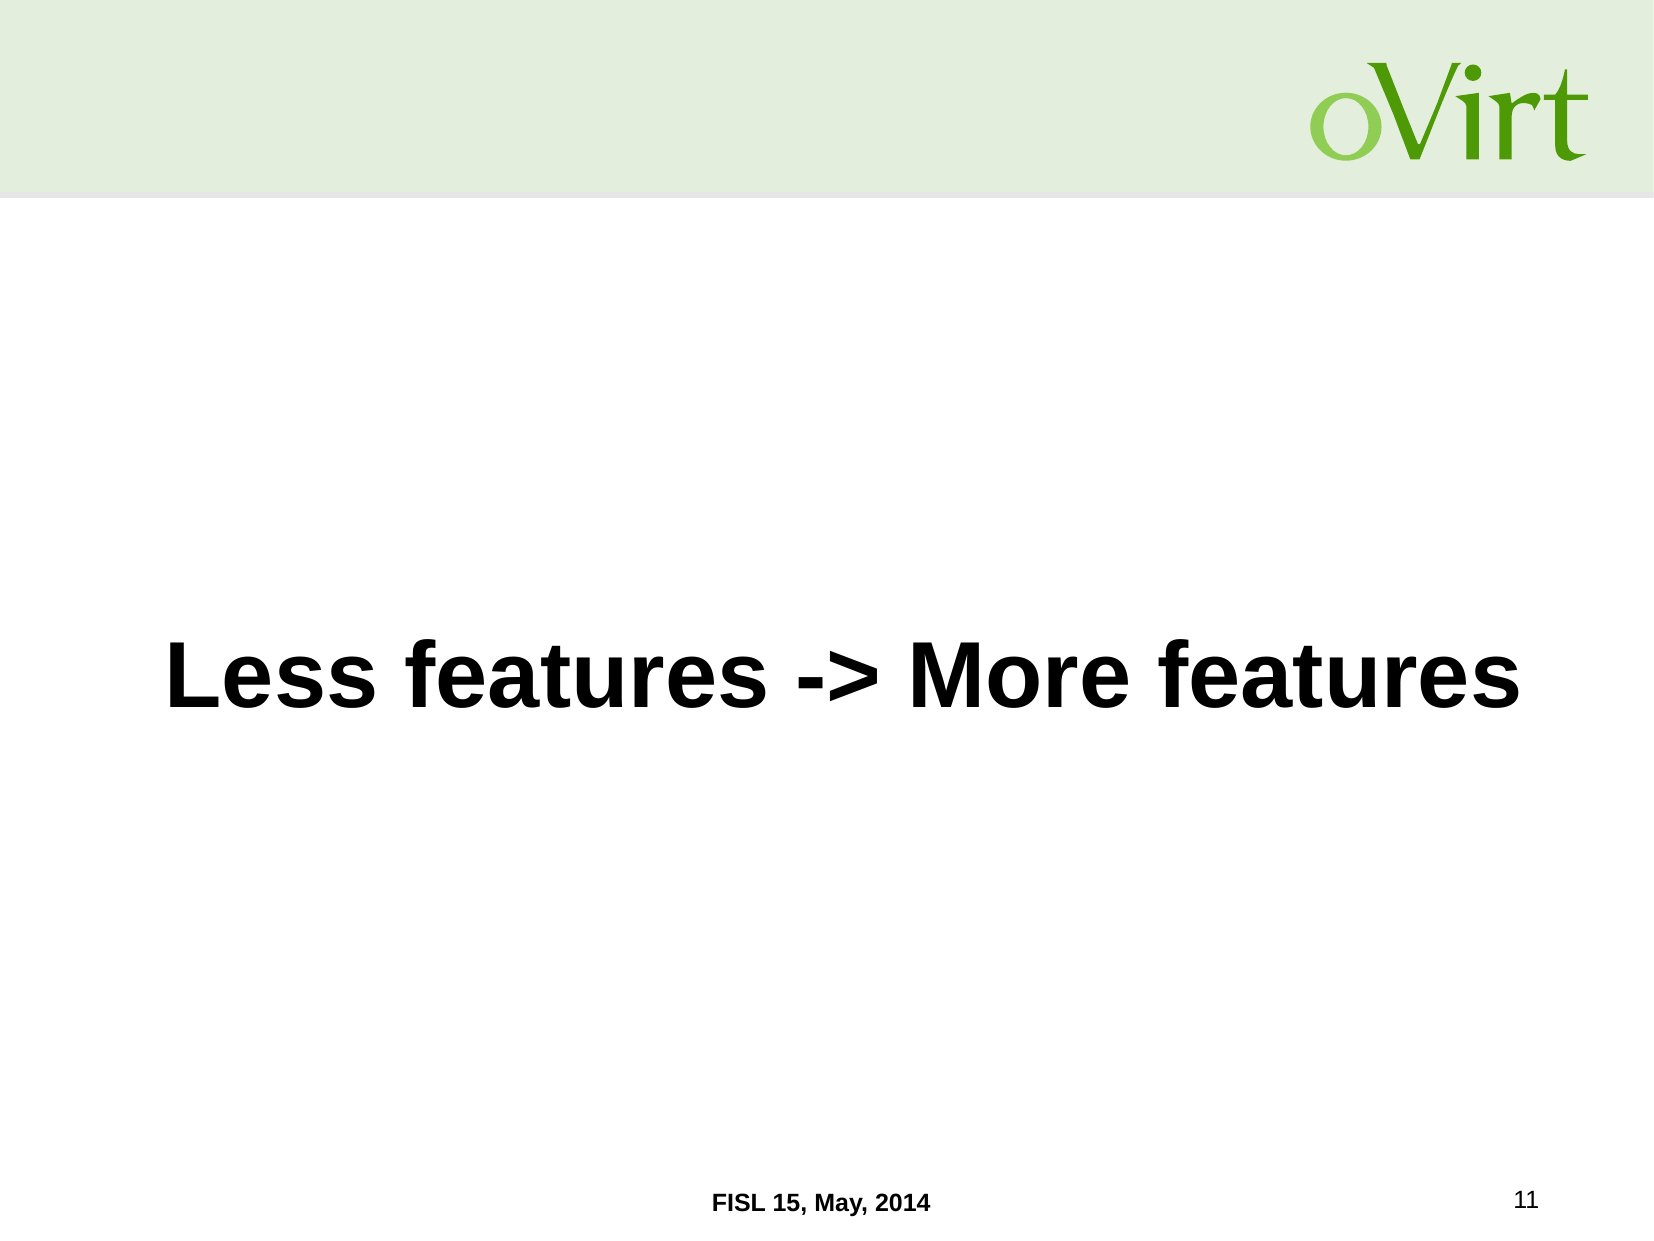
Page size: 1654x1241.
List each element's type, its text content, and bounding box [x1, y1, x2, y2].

text_box Less features -> More features [150, 615, 1654, 750]
